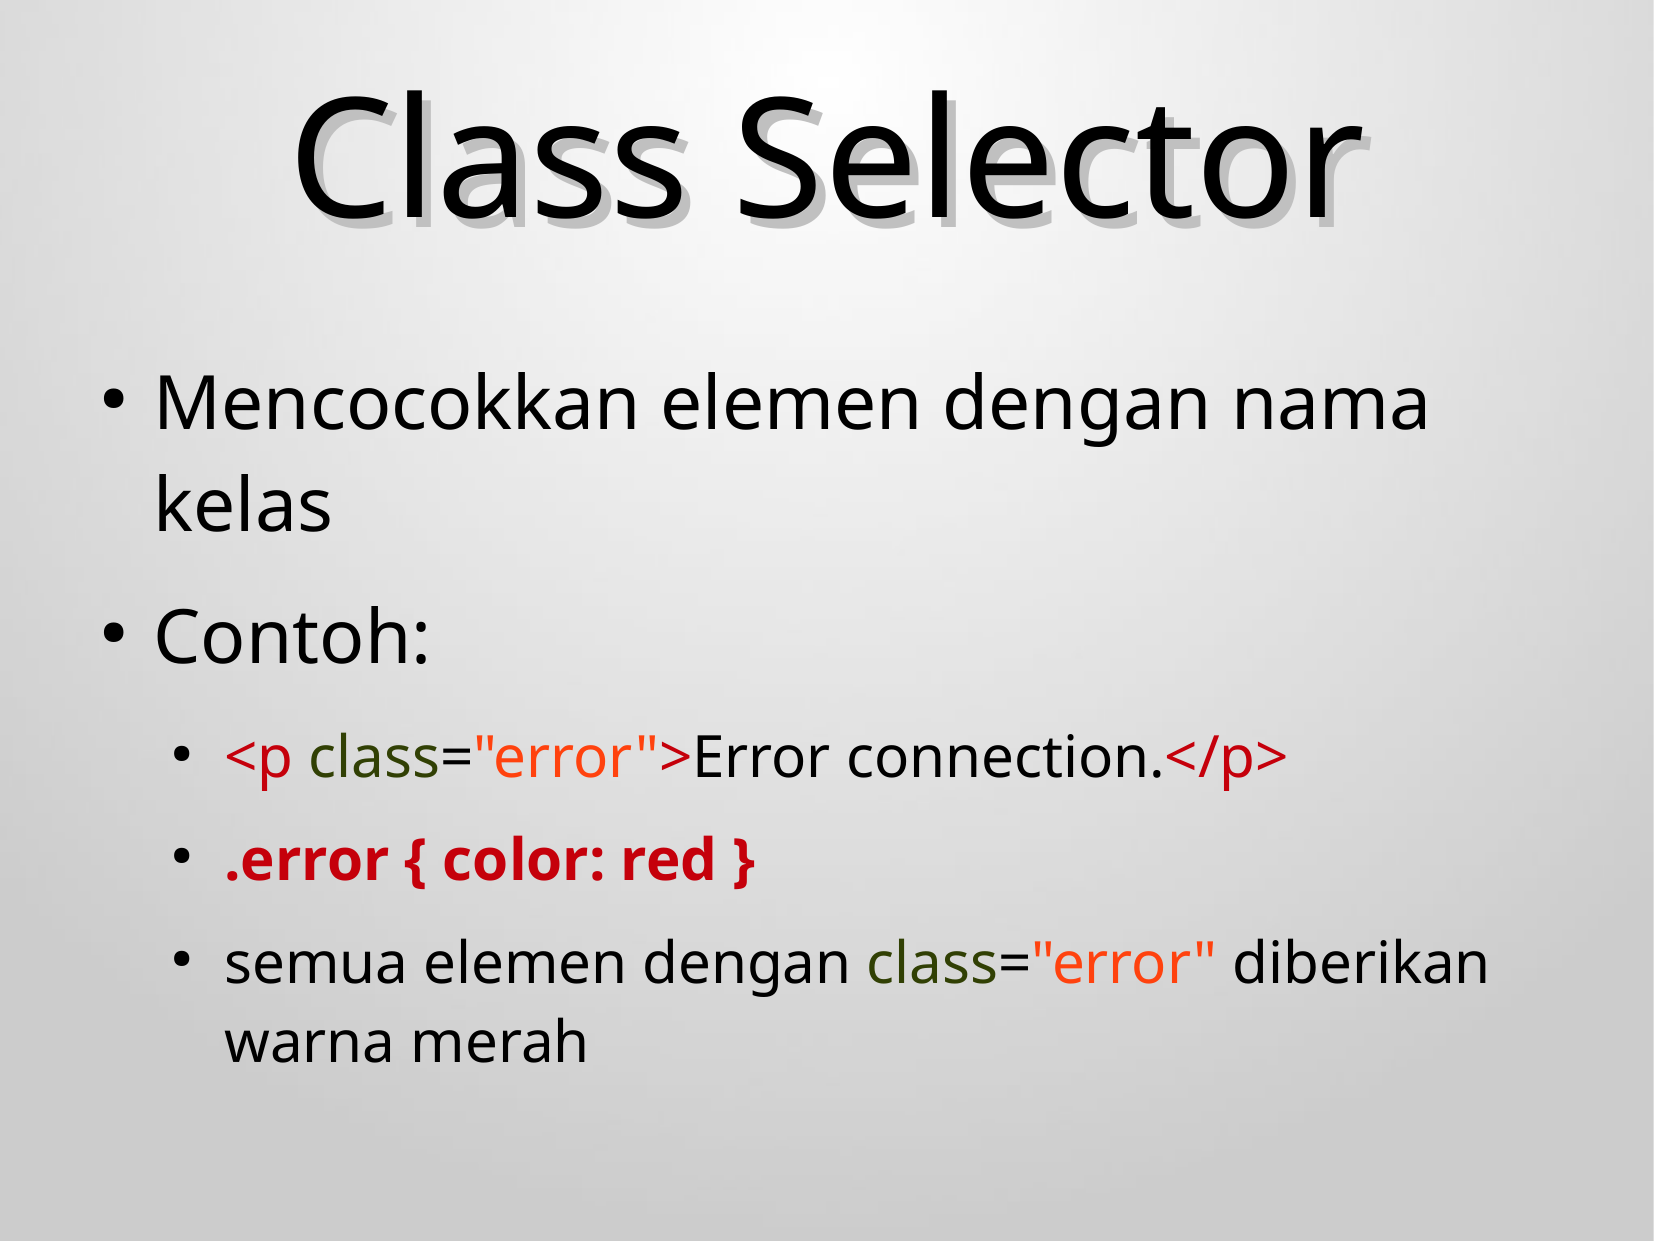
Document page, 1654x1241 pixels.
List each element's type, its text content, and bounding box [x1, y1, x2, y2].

list Mencocokkan elemen dengan nama kelas Contoh: <p class="error">Error connection.</p> .error { color: red } semua elemen dengan class="error" diberikan warna merah [82, 349, 1571, 1168]
title Class Selector [82, 49, 1571, 257]
picture [0, 0, 1654, 1241]
